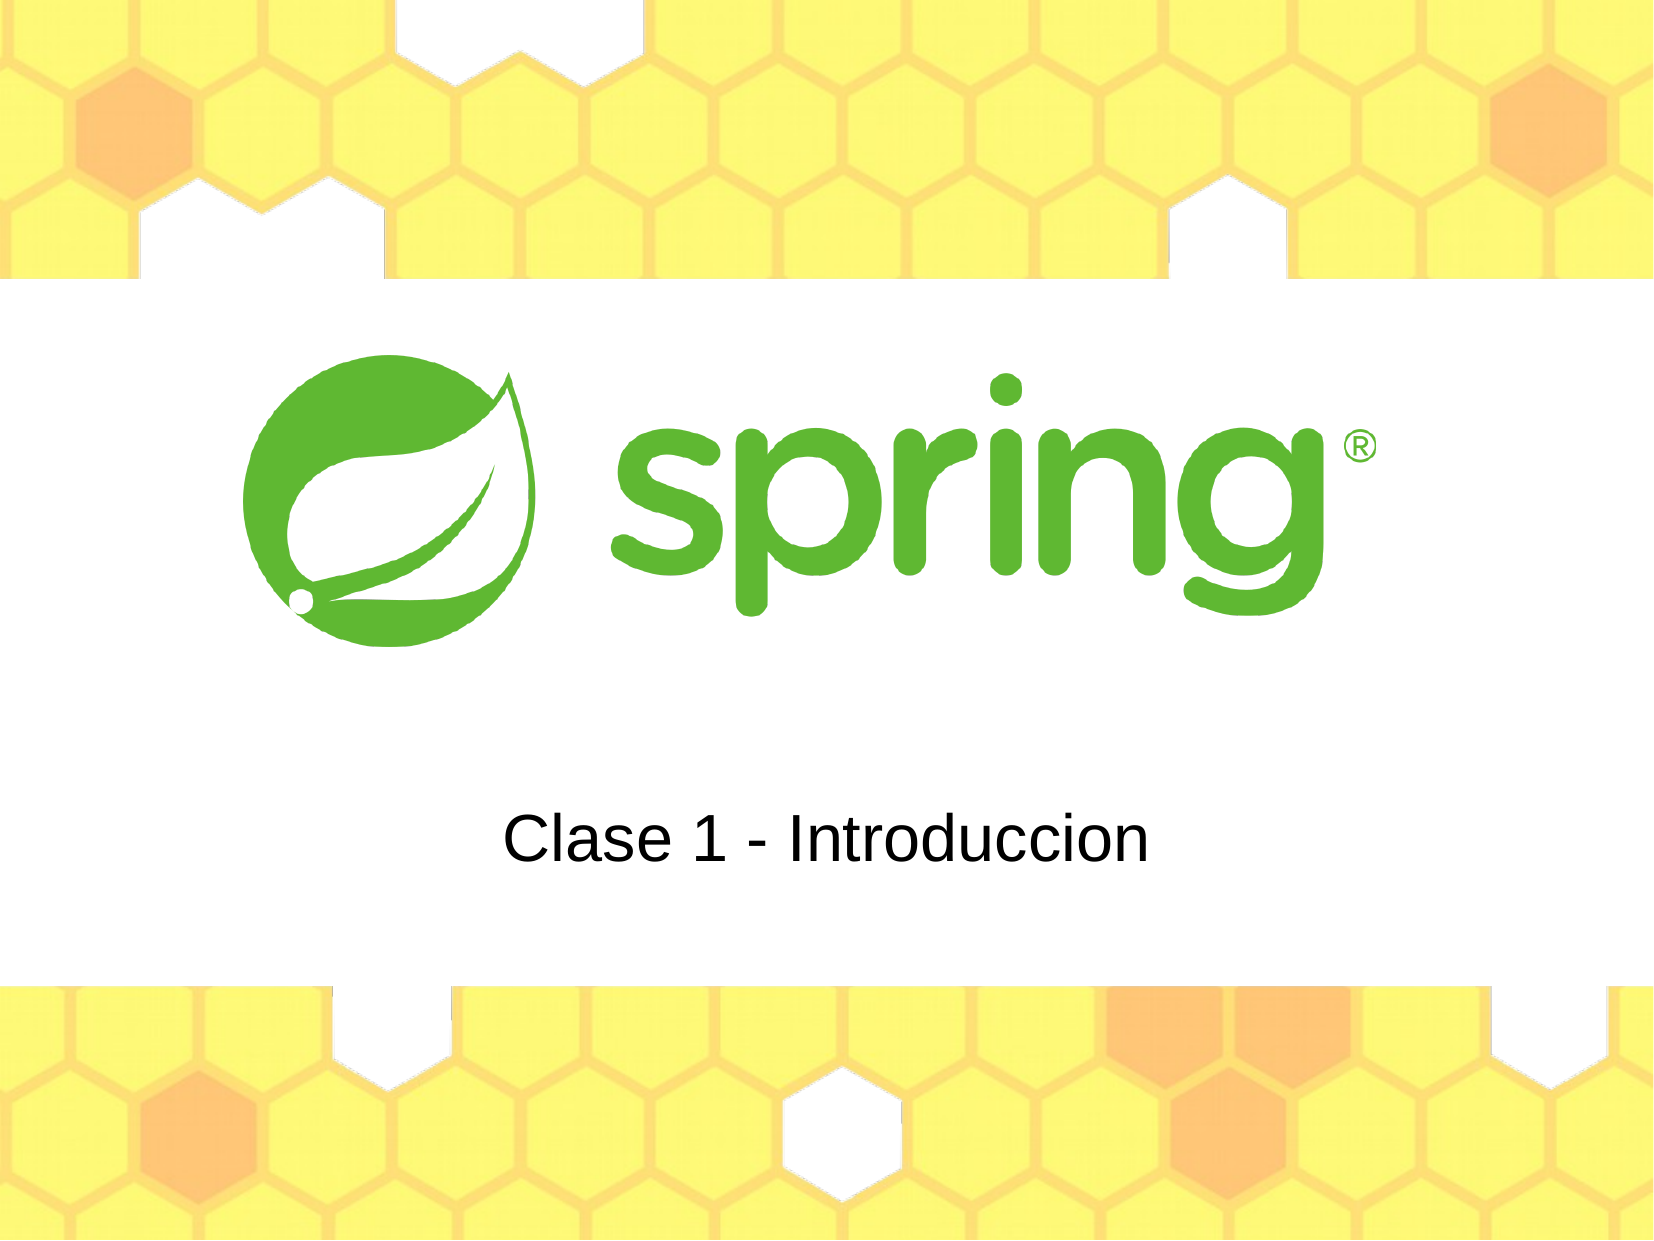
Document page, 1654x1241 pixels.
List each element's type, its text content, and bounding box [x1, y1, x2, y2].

picture [0, 0, 1654, 279]
subtitle Clase 1 - Introduccion [82, 744, 1571, 934]
picture [0, 986, 1654, 1240]
picture [243, 355, 1376, 647]
